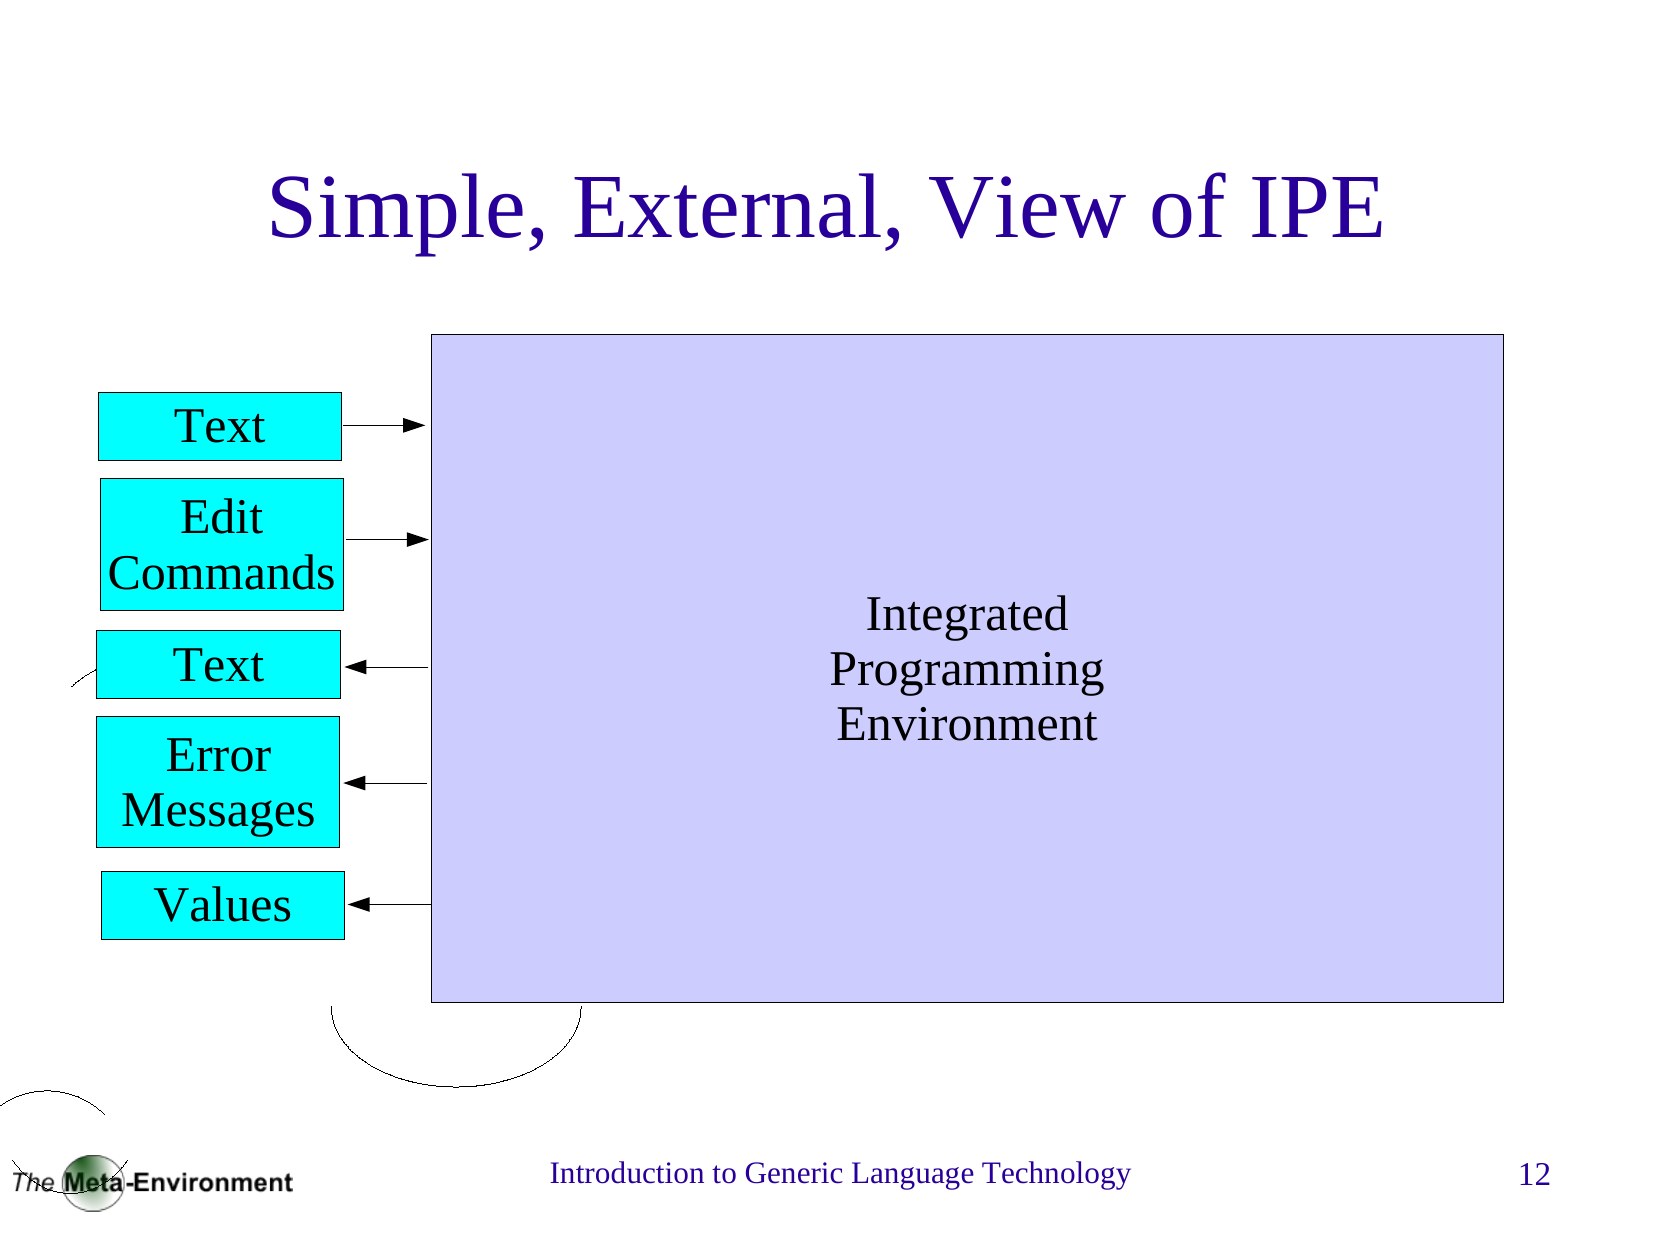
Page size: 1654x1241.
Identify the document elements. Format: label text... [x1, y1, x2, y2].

title Simple, External, View of IPE [121, 102, 1534, 311]
text_box Error Messages [96, 716, 340, 848]
text_box Integrated Programming Environment [431, 334, 1504, 1003]
text_box Text [98, 392, 342, 461]
text_box Text [96, 630, 341, 699]
text_box Values [101, 871, 345, 940]
picture [13, 1155, 293, 1212]
text_box Edit Commands [100, 478, 344, 611]
